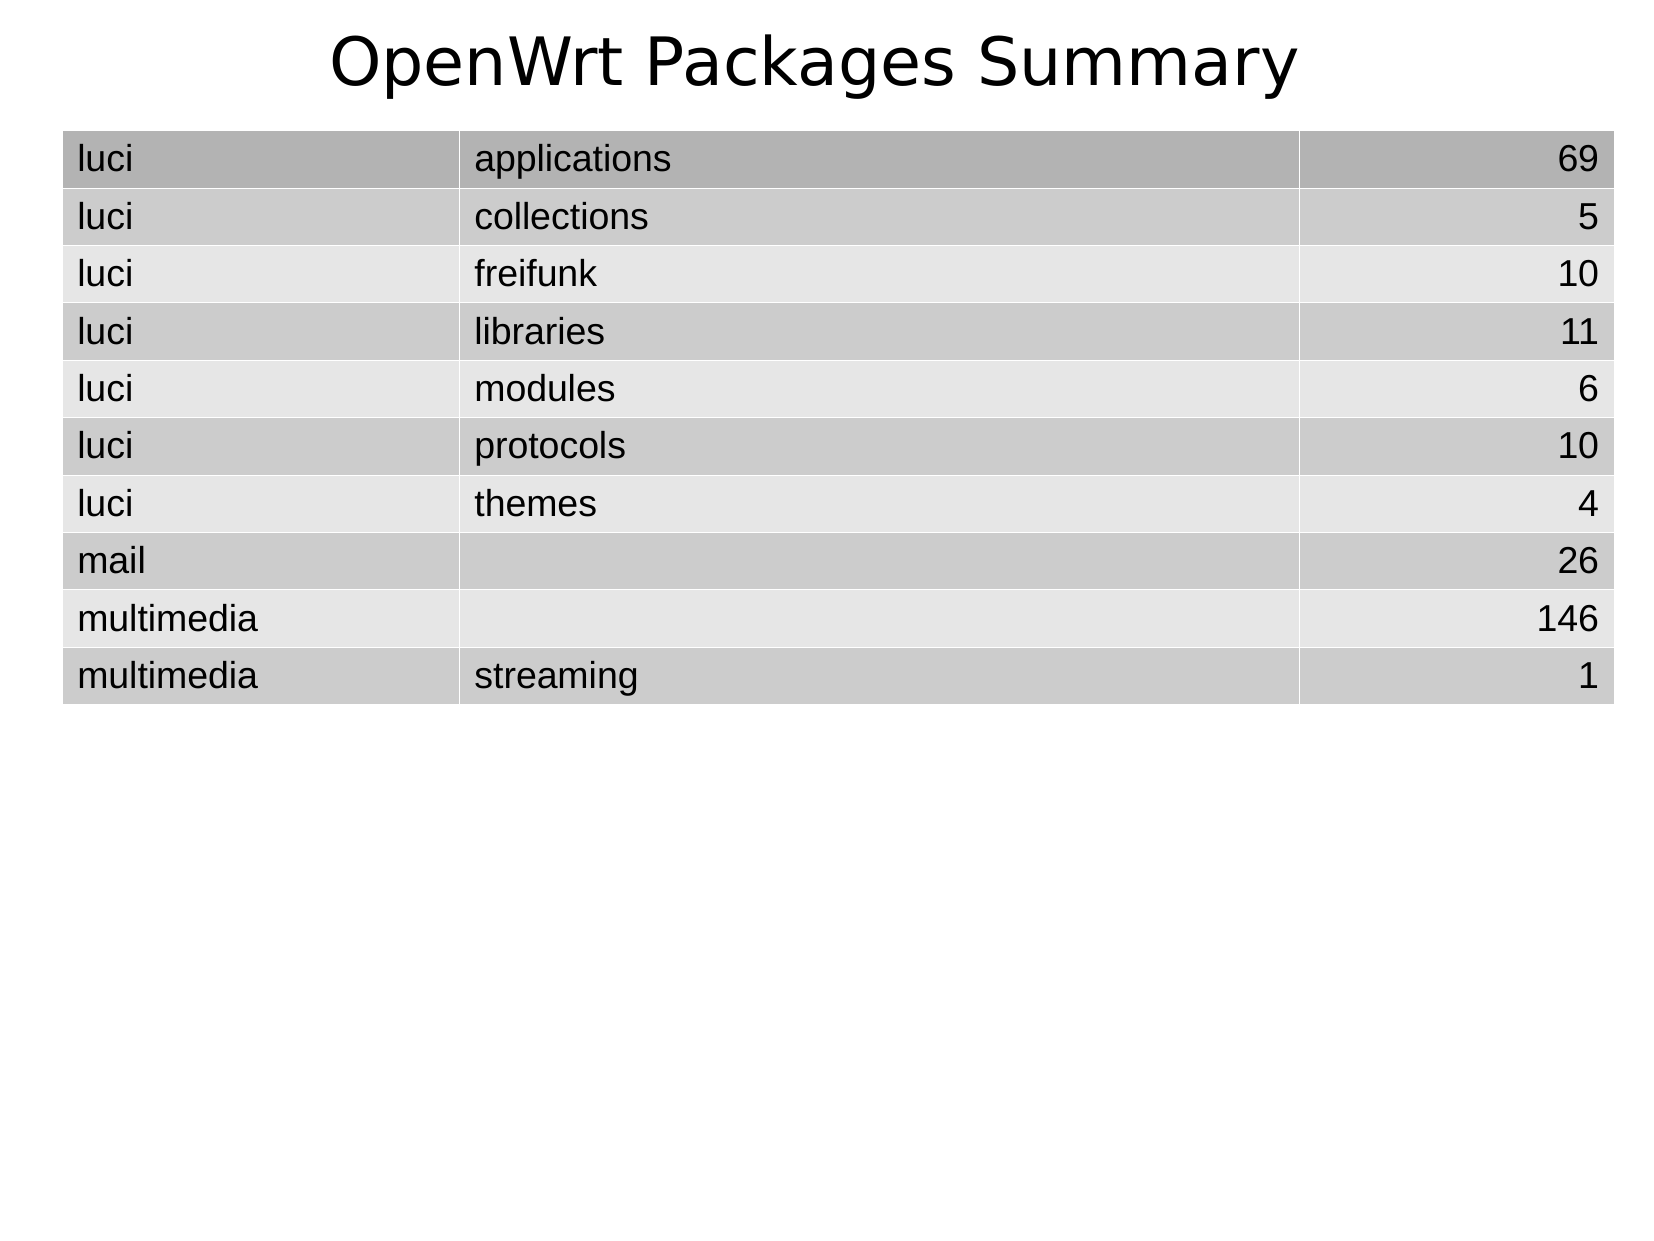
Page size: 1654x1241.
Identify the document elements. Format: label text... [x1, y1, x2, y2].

table_cell 4 [1300, 476, 1614, 532]
table_cell 26 [1300, 533, 1614, 589]
table_cell 10 [1300, 418, 1614, 475]
table_header luci [63, 131, 459, 188]
table_cell 5 [1300, 189, 1614, 245]
table_cell 11 [1300, 303, 1614, 360]
table_cell 146 [1300, 590, 1614, 647]
table_cell themes [460, 476, 1299, 532]
table_cell collections [460, 189, 1299, 245]
table_cell luci [63, 246, 459, 302]
table_cell modules [460, 361, 1299, 417]
table_cell streaming [460, 648, 1299, 704]
table_cell 1 [1300, 648, 1614, 704]
table_cell multimedia [63, 590, 459, 647]
title OpenWrt Packages Summary [70, 23, 1560, 102]
table_cell multimedia [63, 648, 459, 704]
table_header 69 [1300, 131, 1614, 188]
table_cell mail [63, 533, 459, 589]
table_cell 6 [1300, 361, 1614, 417]
table_cell freifunk [460, 246, 1299, 302]
table_header applications [460, 131, 1299, 188]
table_cell protocols [460, 418, 1299, 475]
table_cell libraries [460, 303, 1299, 360]
table_cell luci [63, 361, 459, 417]
table_cell luci [63, 303, 459, 360]
table_cell luci [63, 189, 459, 245]
table_cell [460, 590, 1299, 647]
table_cell 10 [1300, 246, 1614, 302]
table_cell [460, 533, 1299, 589]
table_cell luci [63, 476, 459, 532]
table_cell luci [63, 418, 459, 475]
